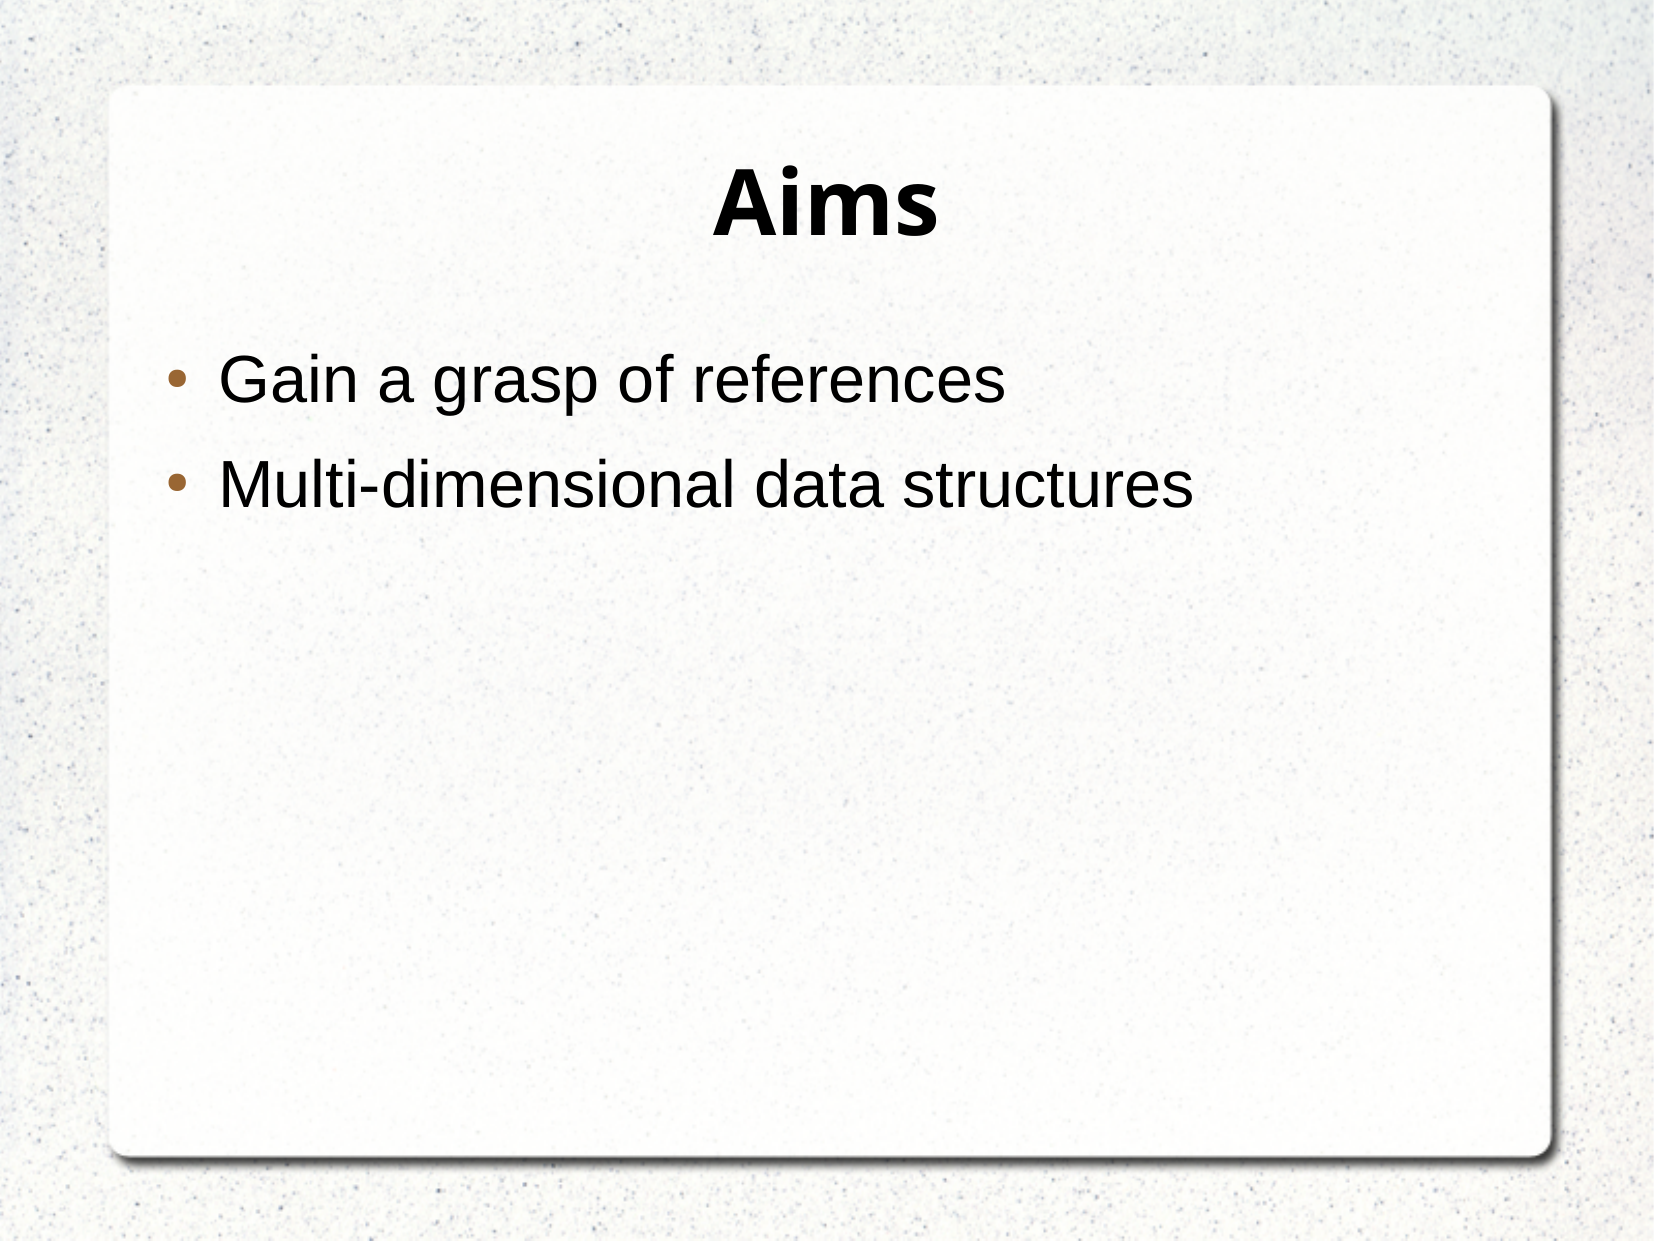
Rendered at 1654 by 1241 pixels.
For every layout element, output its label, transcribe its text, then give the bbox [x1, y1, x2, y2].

title Aims [118, 96, 1536, 304]
picture [0, 0, 1654, 1241]
list Gain a grasp of references Multi-dimensional data structures [147, 342, 1506, 978]
